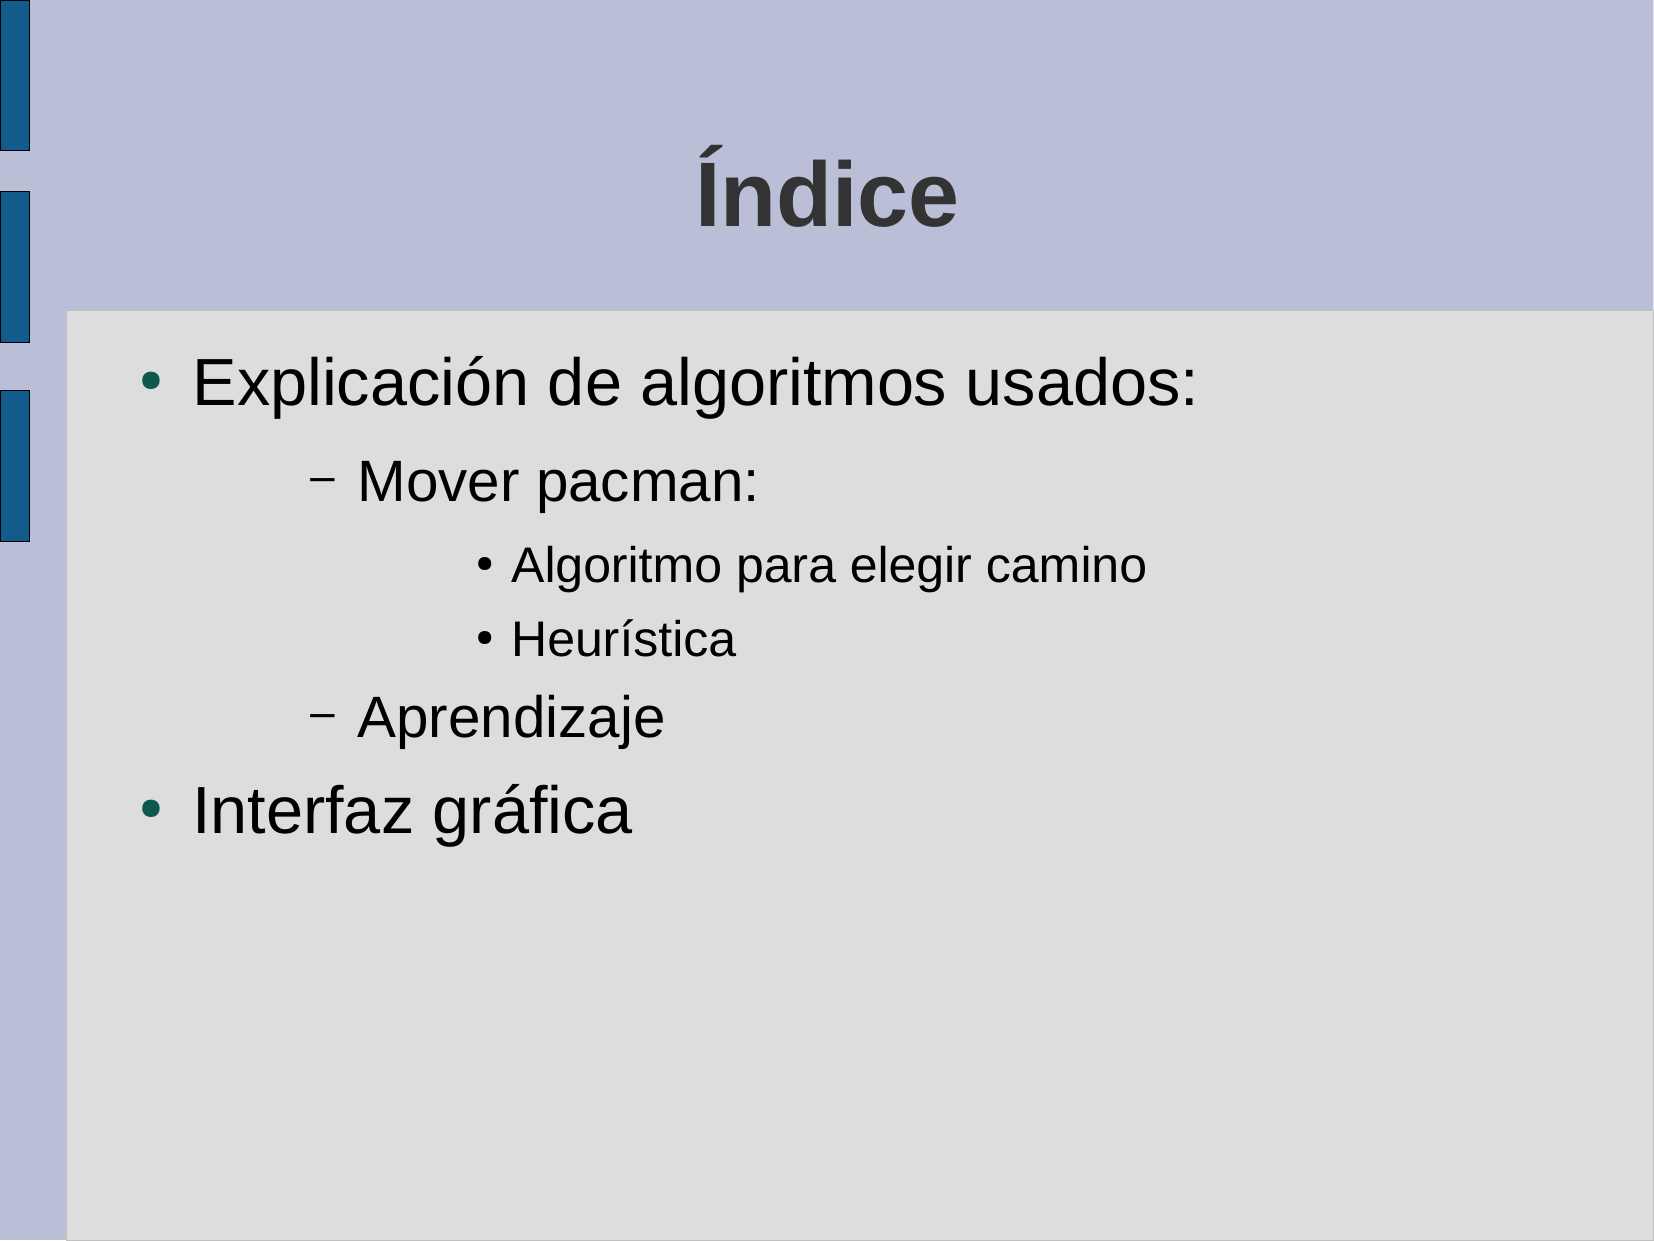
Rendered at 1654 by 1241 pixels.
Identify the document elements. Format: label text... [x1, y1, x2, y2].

title Índice [121, 91, 1534, 299]
list Explicación de algoritmos usados: Mover pacman: Algoritmo para elegir camino Heurística Aprendizaje Interfaz gráfica [121, 344, 1534, 1112]
